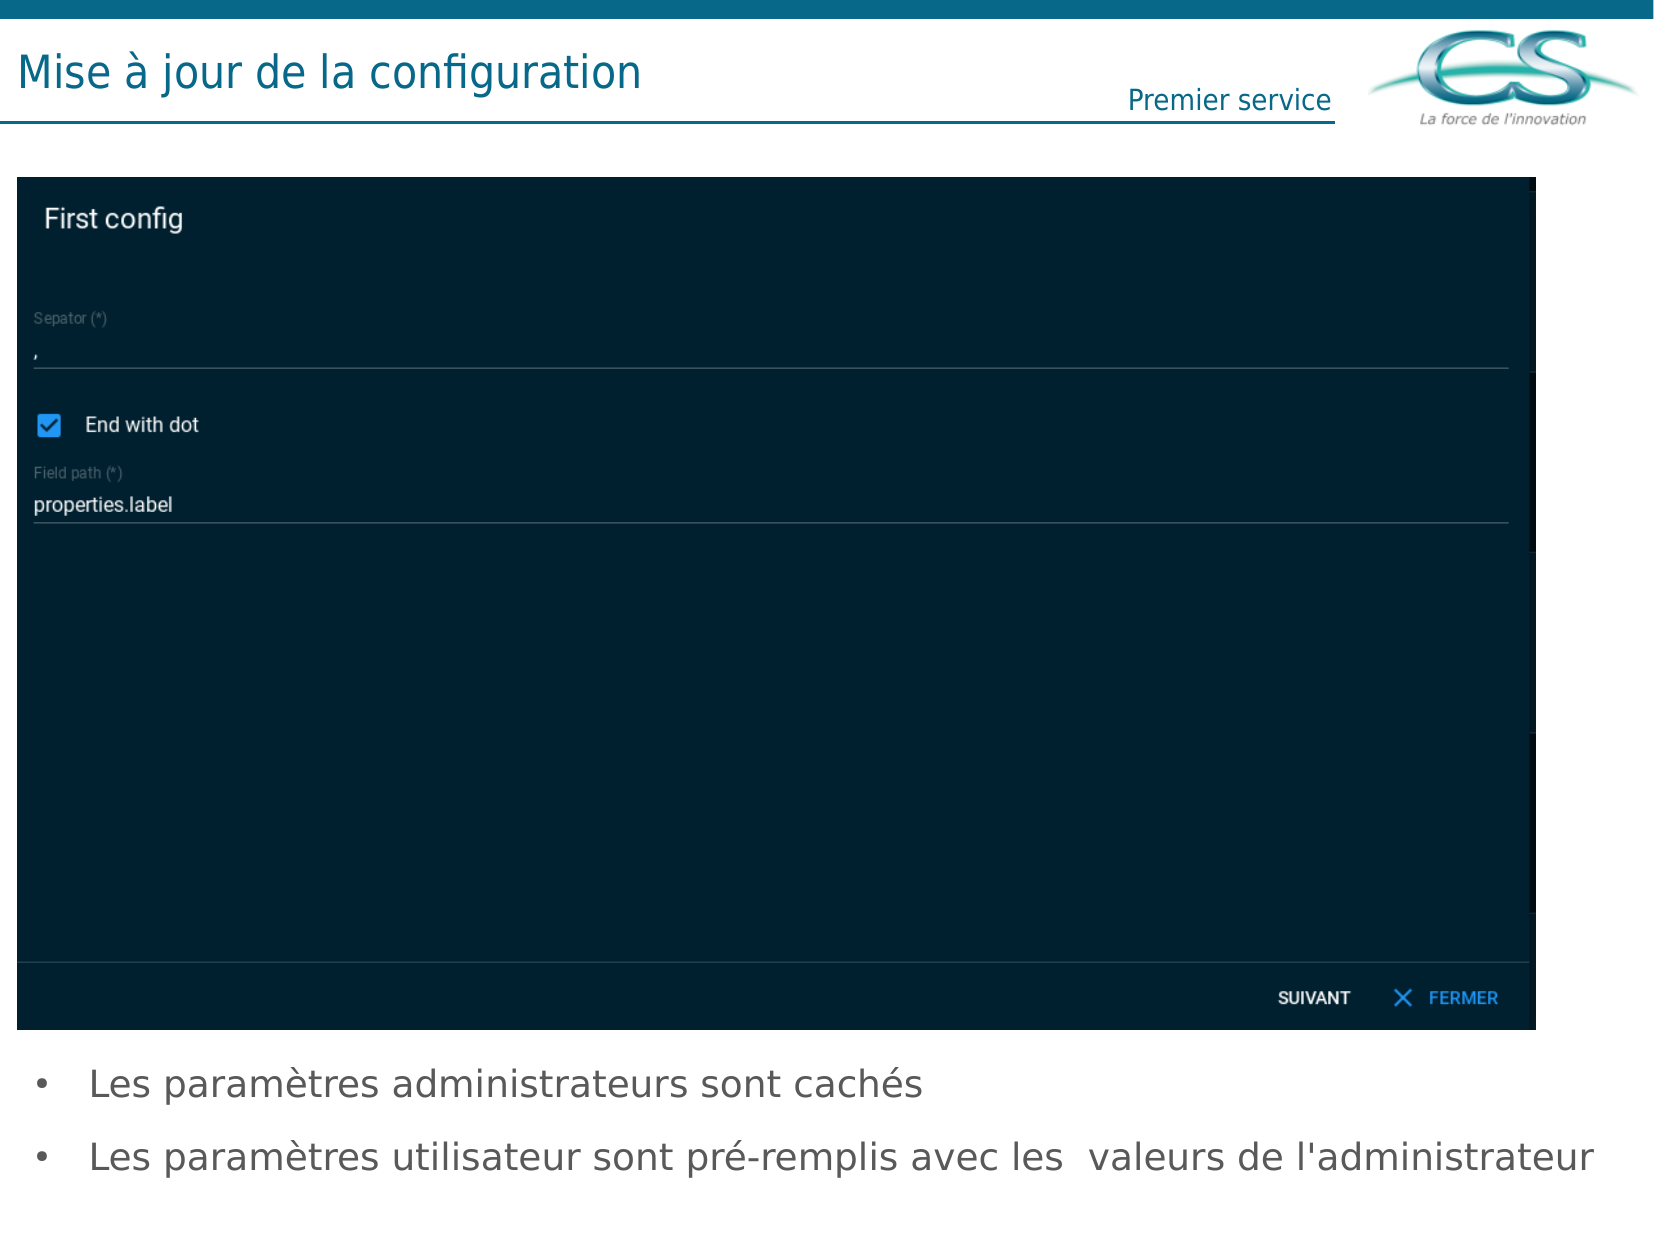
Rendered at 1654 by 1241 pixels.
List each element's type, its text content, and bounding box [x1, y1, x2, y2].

picture [17, 177, 1536, 1031]
text_box Premier service [1116, 71, 1359, 164]
list Les paramètres administrateurs sont cachés Les paramètres utilisateur sont pré-remplis avec les valeurs de l'administrateur [17, 1062, 1630, 1241]
picture [1368, 28, 1642, 128]
title Mise à jour de la configuration [17, 46, 1368, 106]
